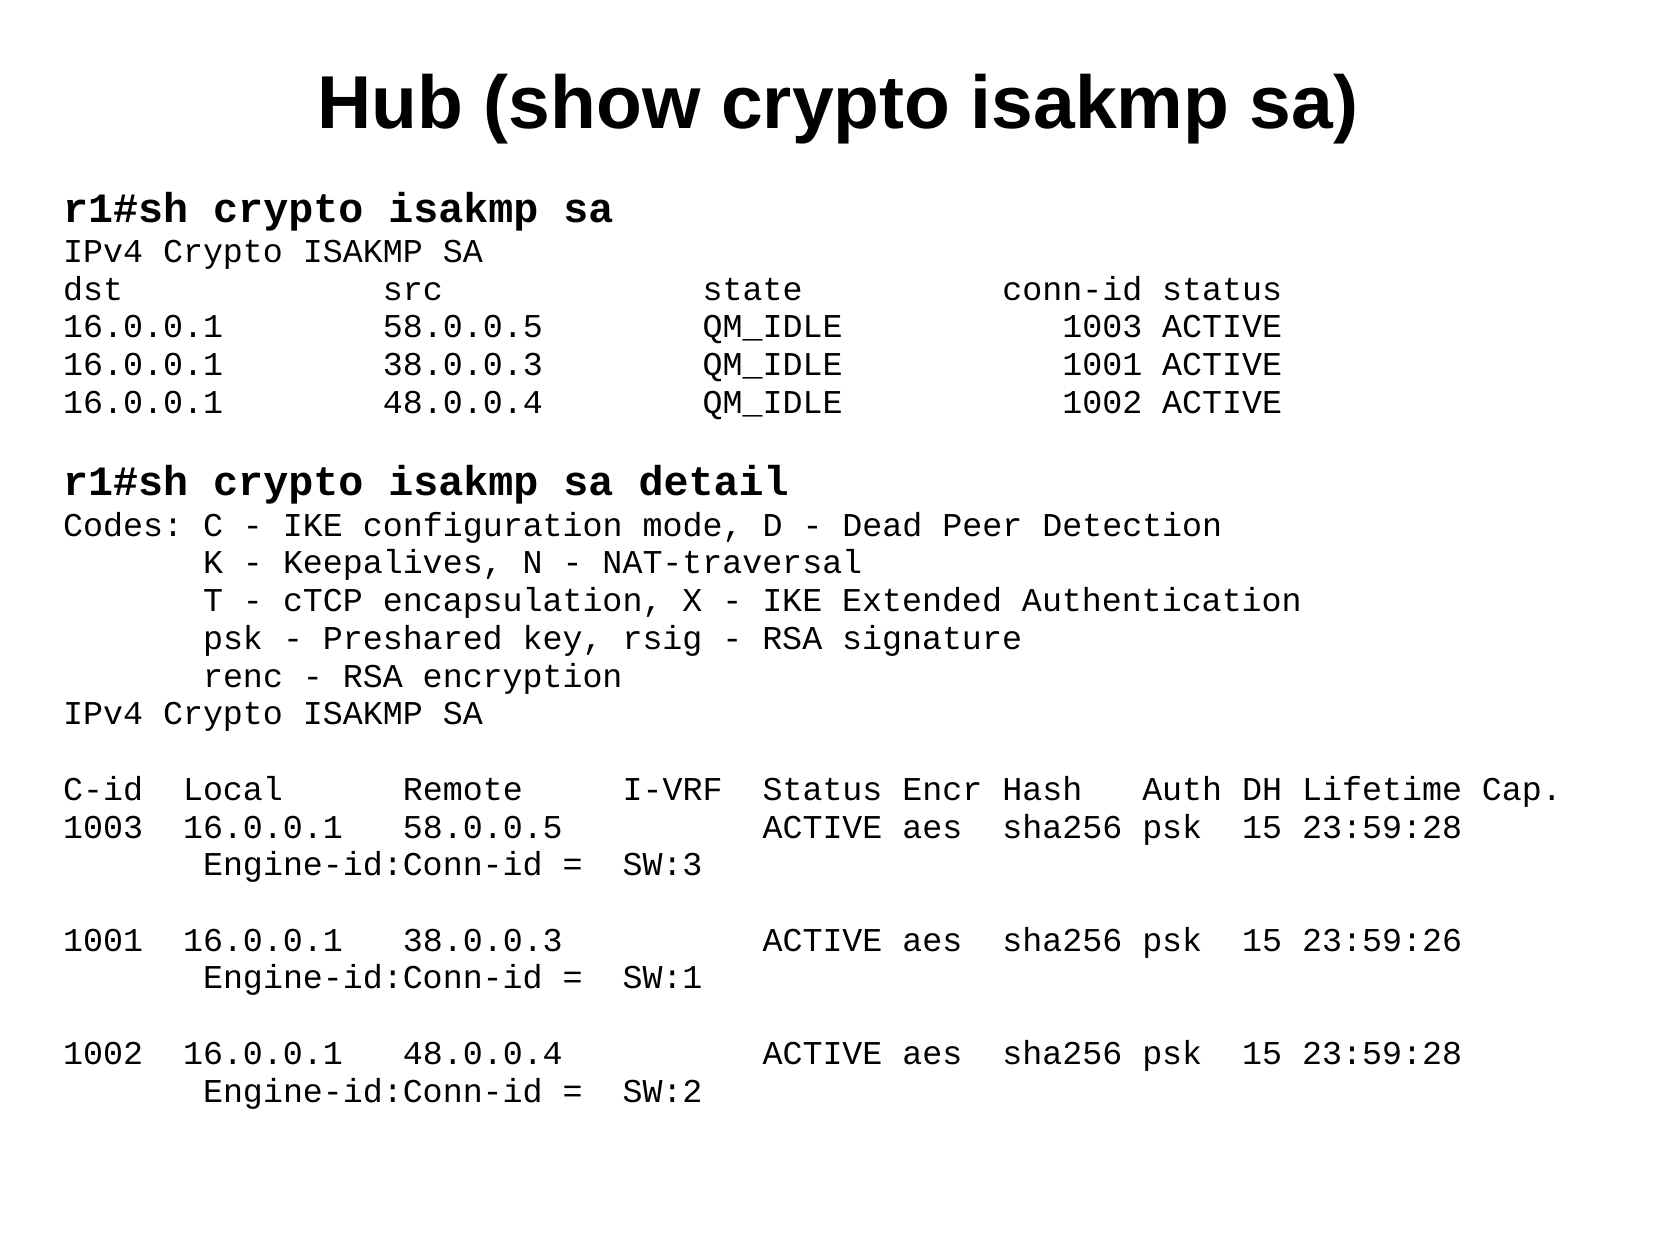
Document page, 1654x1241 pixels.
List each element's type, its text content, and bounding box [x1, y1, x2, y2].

text_box Hub (show crypto isakmp sa) [64, 37, 1613, 151]
list r1#sh crypto isakmp sa IPv4 Crypto ISAKMP SA dst src state conn-id status 16.0.0.1 58.0.0.5 QM_IDLE 1003 ACTIVE 16.0.0.1 38.0.0.3 QM_IDLE 1001 ACTIVE 16.0.0.1 48.0.0.4 QM_IDLE 1002 ACTIVE r1#sh crypto isakmp sa detail Codes: C - IKE configuration mode, D - Dead Peer Detection K - Keepalives, N - NAT-traversal T - cTCP encapsulation, X - IKE Extended Authentication psk - Preshared key, rsig - RSA signature renc - RSA encryption IPv4 Crypto ISAKMP SA C-id Local Remote I-VRF Status Encr Hash Auth DH Lifetime Cap. 1003 16.0.0.1 58.0.0.5 ACTIVE aes sha256 psk 15 23:59:28 Engine-id:Conn-id = SW:3 1001 16.0.0.1 38.0.0.3 ACTIVE aes sha256 psk 15 23:59:26 Engine-id:Conn-id = SW:1 1002 16.0.0.1 48.0.0.4 ACTIVE aes sha256 psk 15 23:59:28 Engine-id:Conn-id = SW:2 [63, 187, 1601, 1201]
